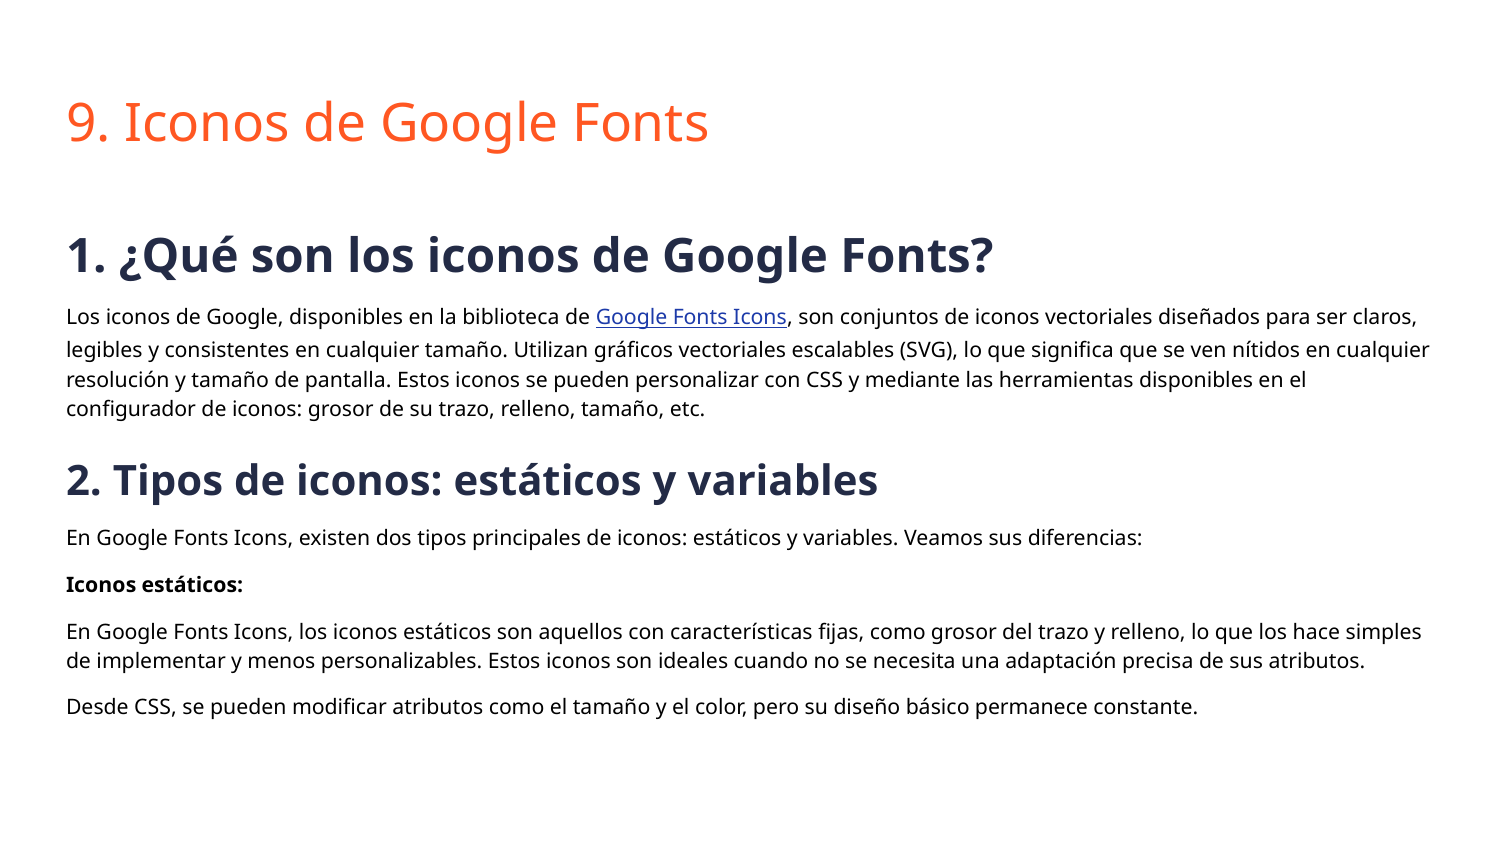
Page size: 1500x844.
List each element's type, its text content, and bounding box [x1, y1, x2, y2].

list 1. ¿Qué son los iconos de Google Fonts? Los iconos de Google, disponibles en la biblioteca de Google Fonts Icons, son conjuntos de iconos vectoriales diseñados para ser claros, legibles y consistentes en cualquier tamaño. Utilizan gráficos vectoriales escalables (SVG), lo que significa que se ven nítidos en cualquier resolución y tamaño de pantalla. Estos iconos se pueden personalizar con CSS y mediante las herramientas disponibles en el configurador de iconos: grosor de su trazo, relleno, tamaño, etc. 2. Tipos de iconos: estáticos y variables En Google Fonts Icons, existen dos tipos principales de iconos: estáticos y variables. Veamos sus diferencias: Iconos estáticos: En Google Fonts Icons, los iconos estáticos son aquellos con características fijas, como grosor del trazo y relleno, lo que los hace simples de implementar y menos personalizables. Estos iconos son ideales cuando no se necesita una adaptación precisa de sus atributos. Desde CSS, se pueden modificar atributos como el tamaño y el color, pero su diseño básico permanece constante. [51, 189, 1449, 750]
title 9. Iconos de Google Fonts [51, 72, 1449, 167]
